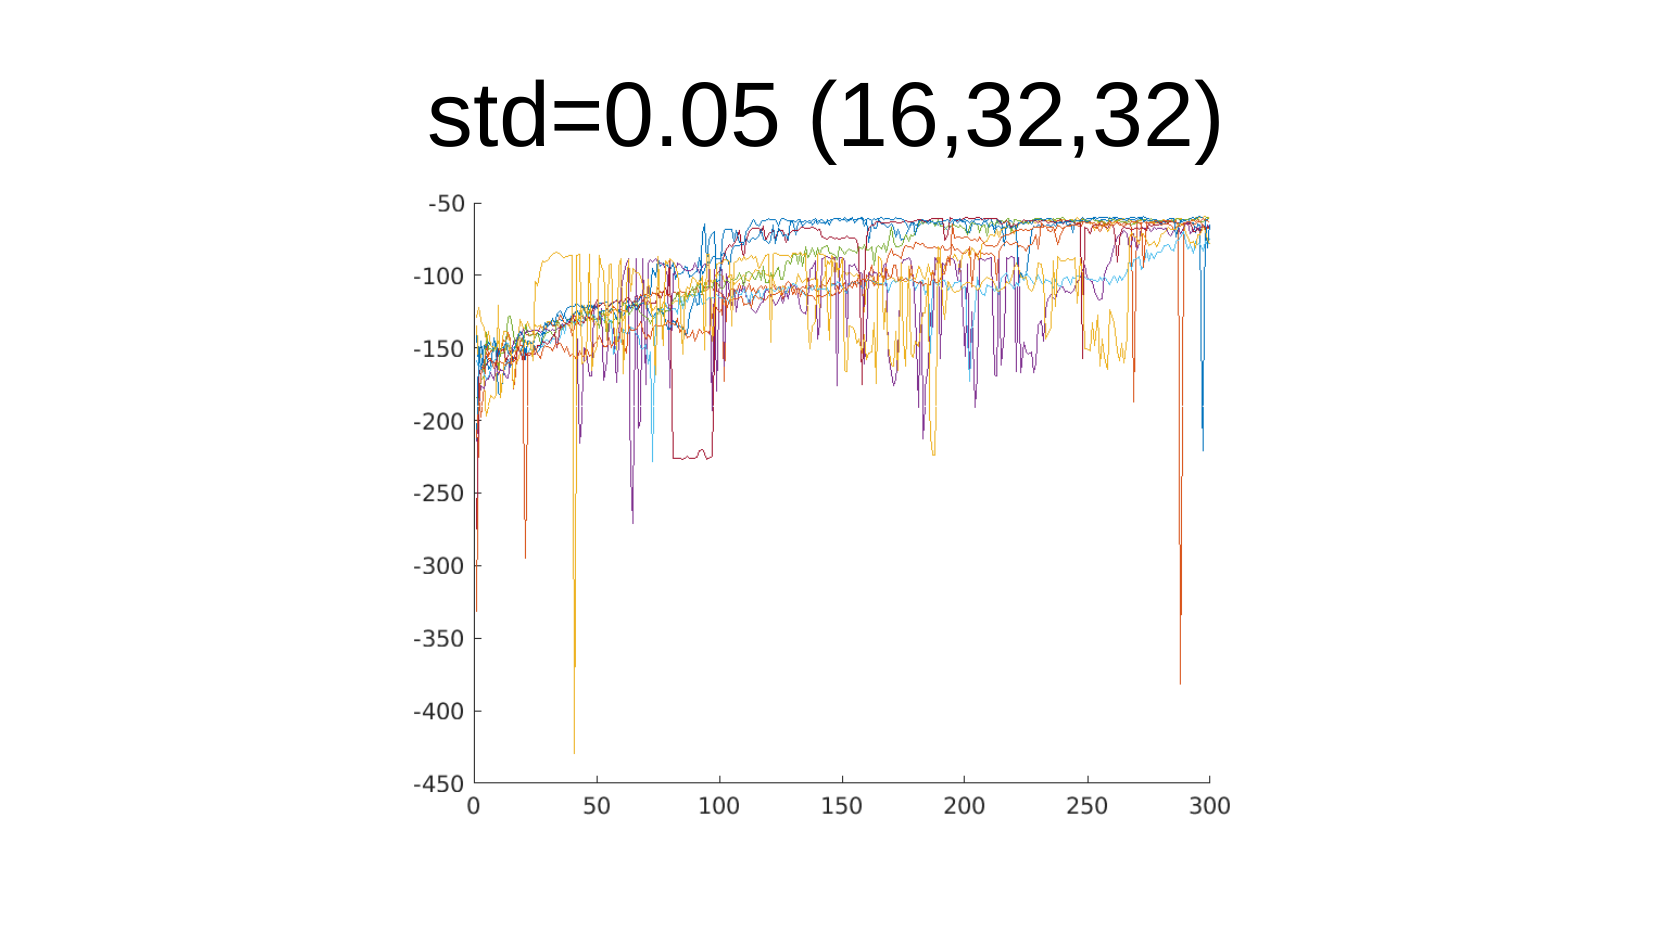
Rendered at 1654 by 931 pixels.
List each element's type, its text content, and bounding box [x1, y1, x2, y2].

title std=0.05 (16,32,32) [82, 37, 1571, 193]
picture [412, 192, 1232, 817]
